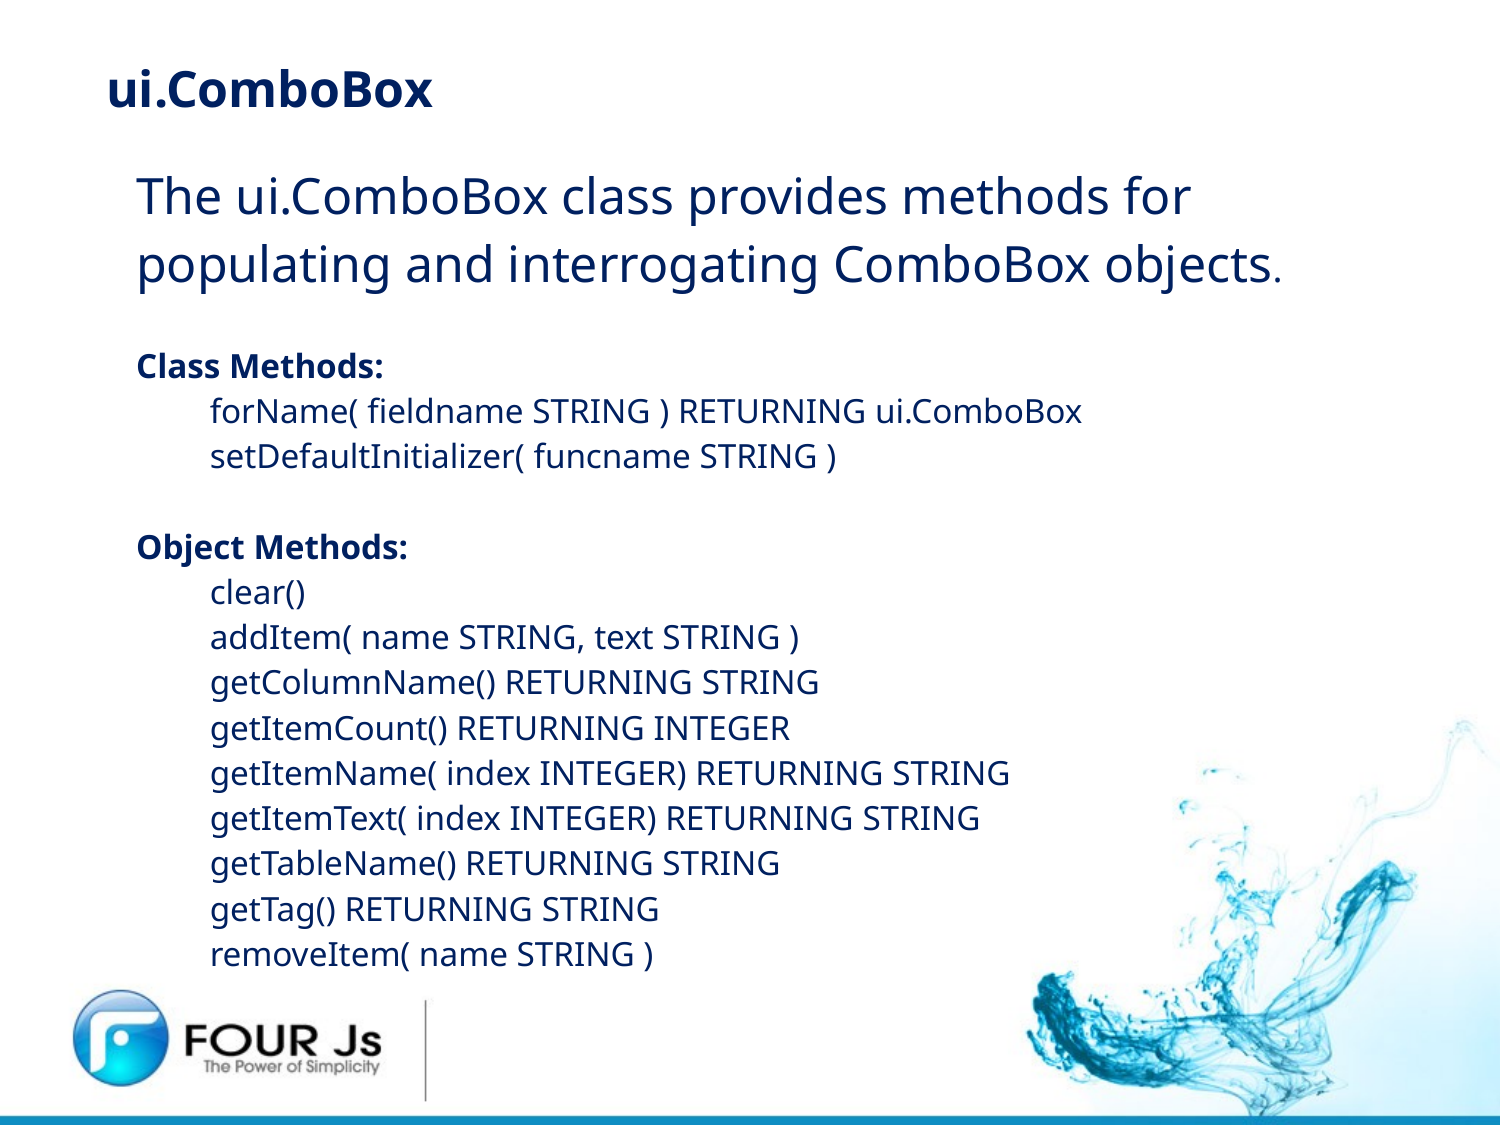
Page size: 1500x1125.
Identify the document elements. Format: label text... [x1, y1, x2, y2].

picture [0, 0, 1500, 1122]
title ui.ComboBox [106, 35, 1388, 142]
text_box The ui.ComboBox class provides methods for populating and interrogating ComboBox objects. Class Methods: forName( fieldname STRING ) RETURNING ui.ComboBox setDefaultInitializer( funcname STRING ) Object Methods: clear() addItem( name STRING, text STRING ) getColumnName() RETURNING STRING getItemCount() RETURNING INTEGER getItemName( index INTEGER) RETURNING STRING getItemText( index INTEGER) RETURNING STRING getTableName() RETURNING STRING getTag() RETURNING STRING removeItem( name STRING ) [121, 153, 1418, 984]
